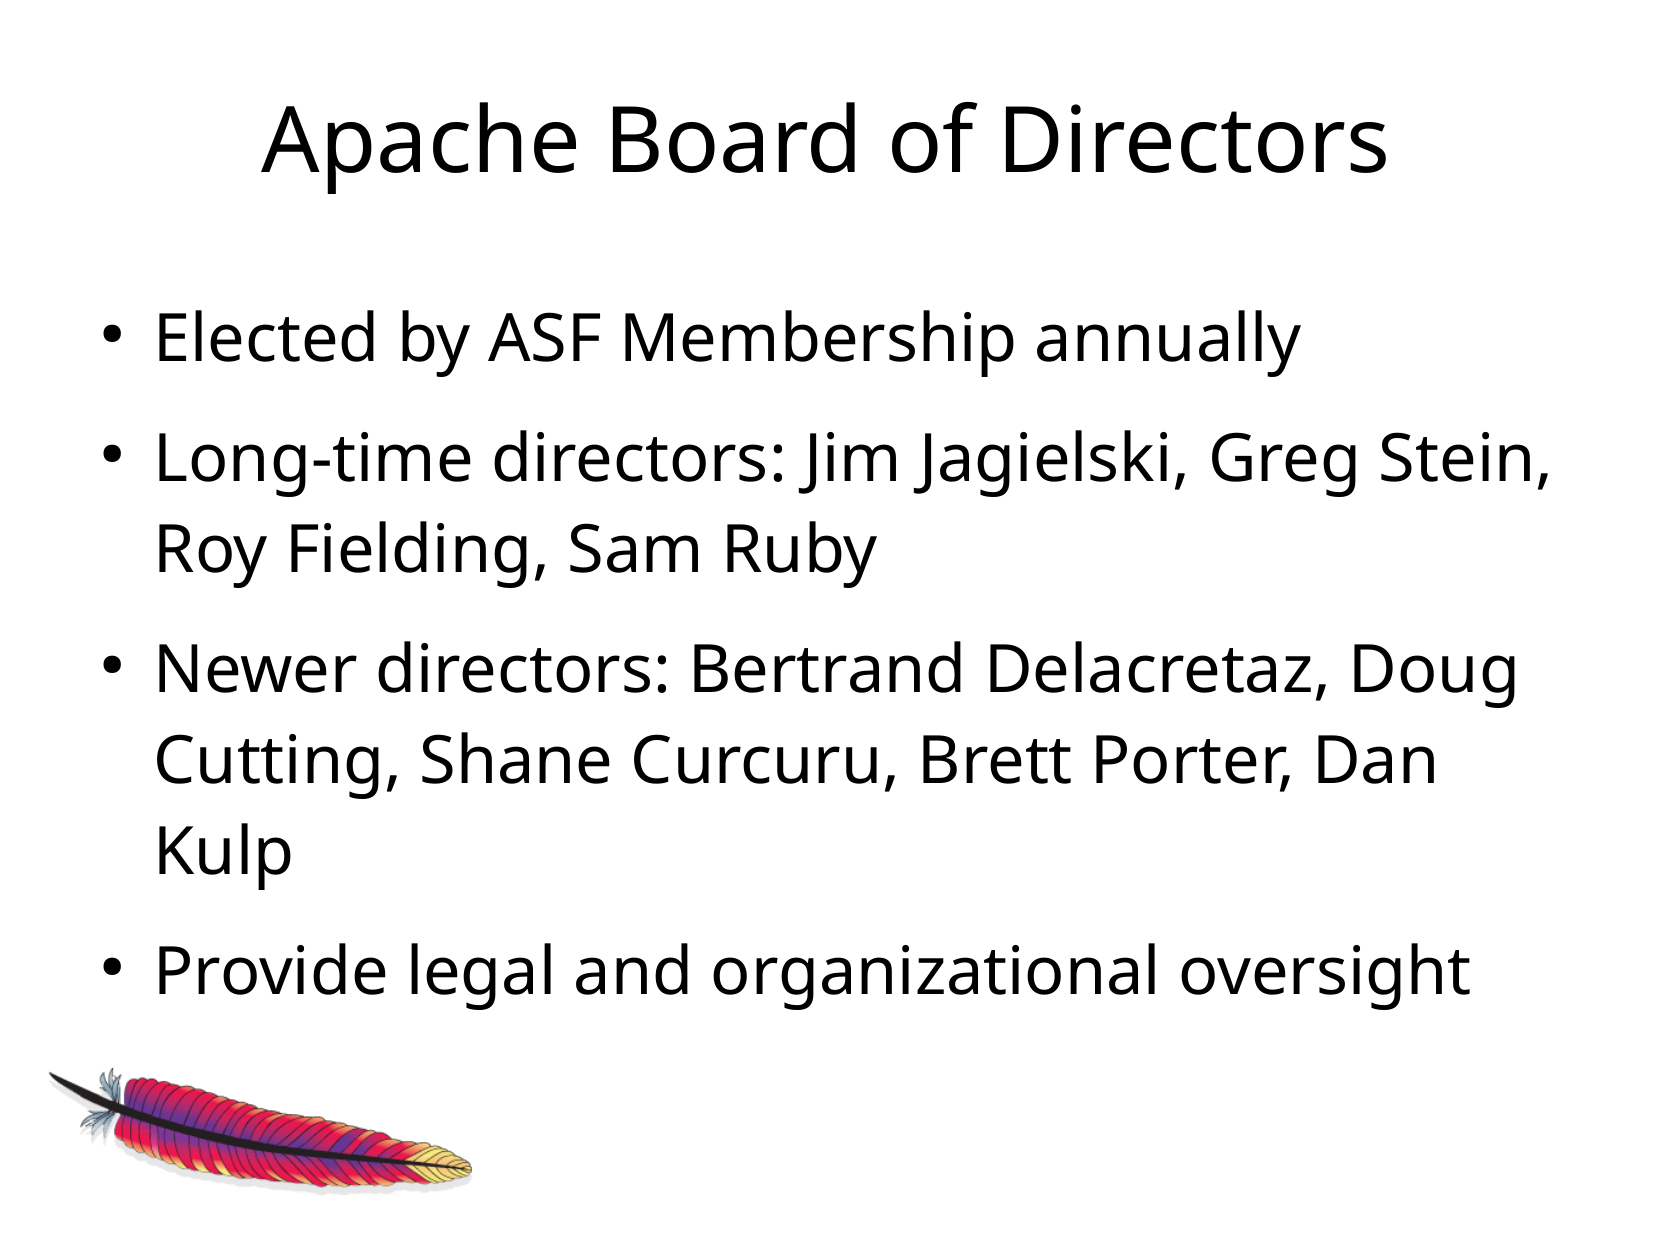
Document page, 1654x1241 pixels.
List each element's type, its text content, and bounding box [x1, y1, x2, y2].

picture [45, 1064, 477, 1200]
list Elected by ASF Membership annually Long-time directors: Jim Jagielski, Greg Stein, Roy Fielding, Sam Ruby Newer directors: Bertrand Delacretaz, Doug Cutting, Shane Curcuru, Brett Porter, Dan Kulp Provide legal and organizational oversight [82, 290, 1571, 1109]
title Apache Board of Directors [82, 49, 1571, 226]
